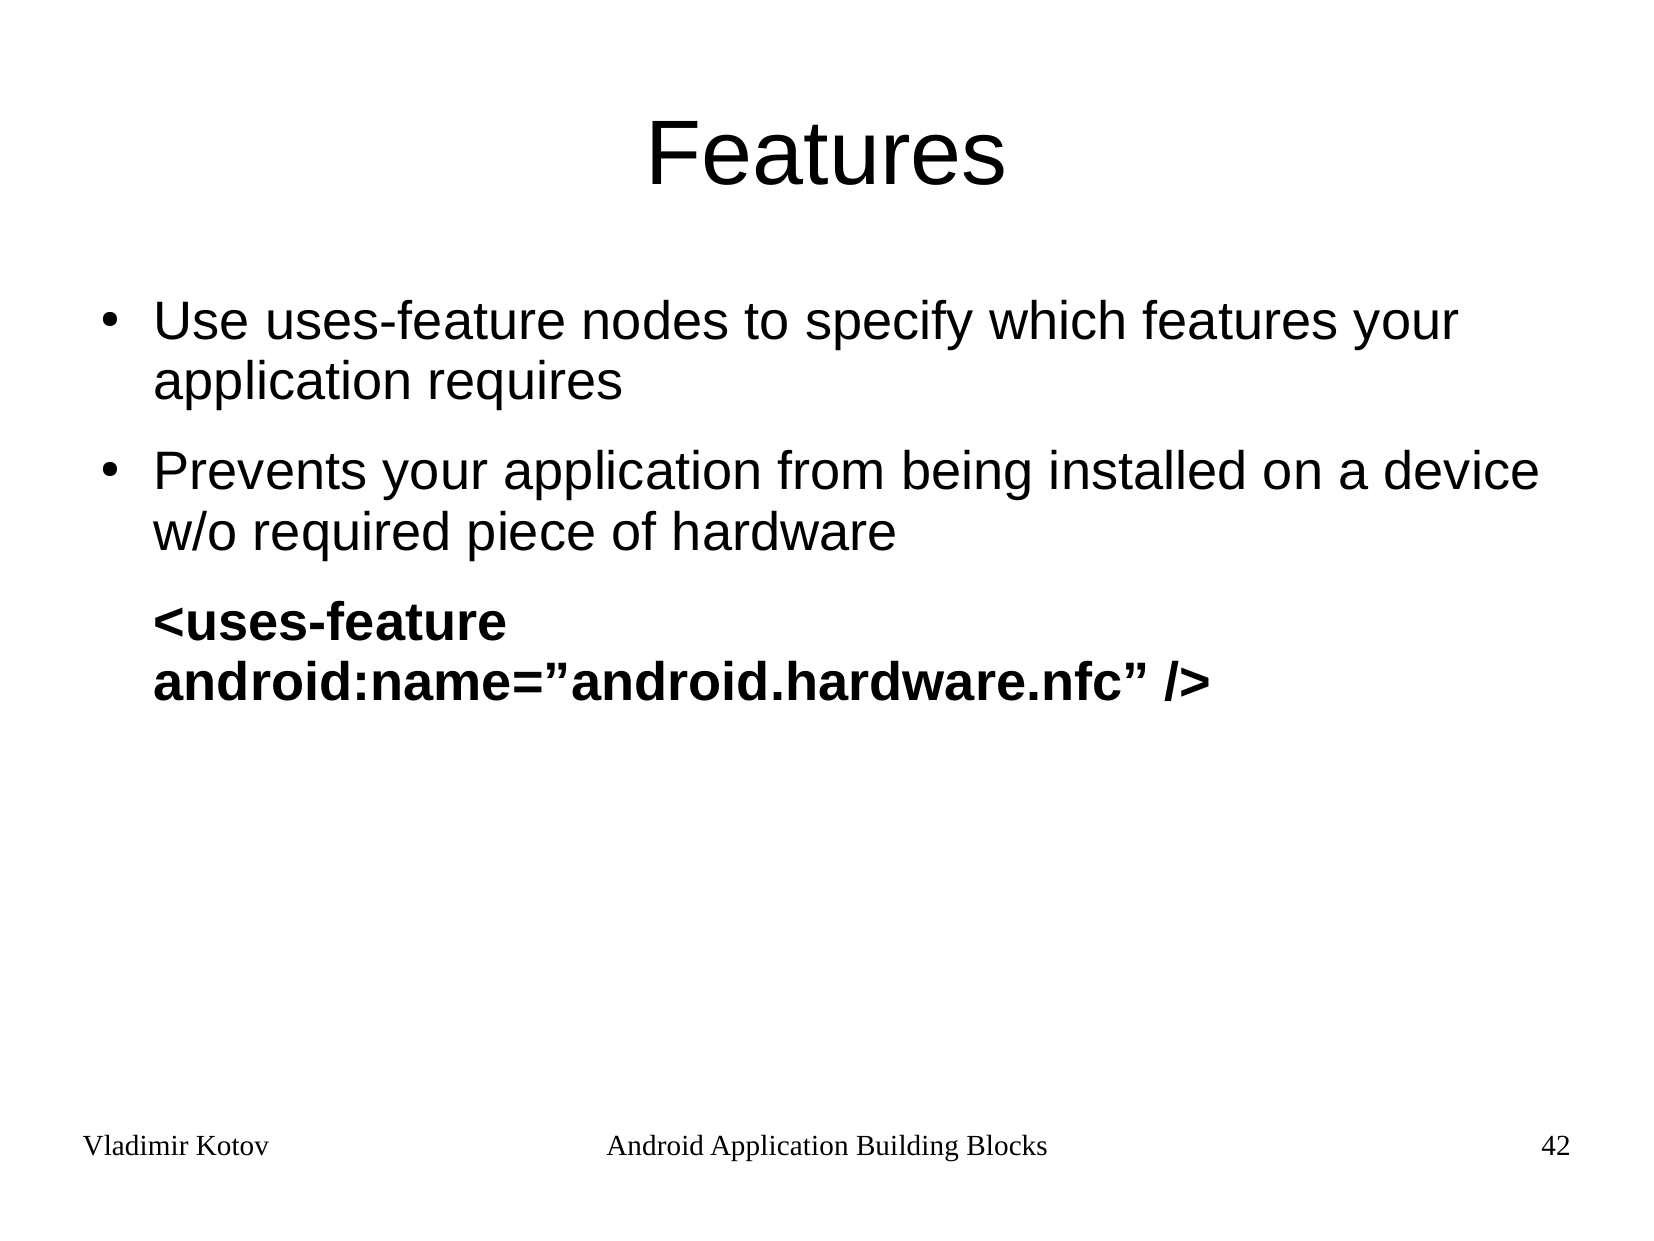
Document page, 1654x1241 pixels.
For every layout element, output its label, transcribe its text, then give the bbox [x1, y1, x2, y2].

list Use uses-feature nodes to specify which features your application requires Prevents your application from being installed on a device w/o required piece of hardware <uses-feature android:name=”android.hardware.nfc” /> [82, 290, 1571, 1109]
title Features [82, 49, 1571, 257]
